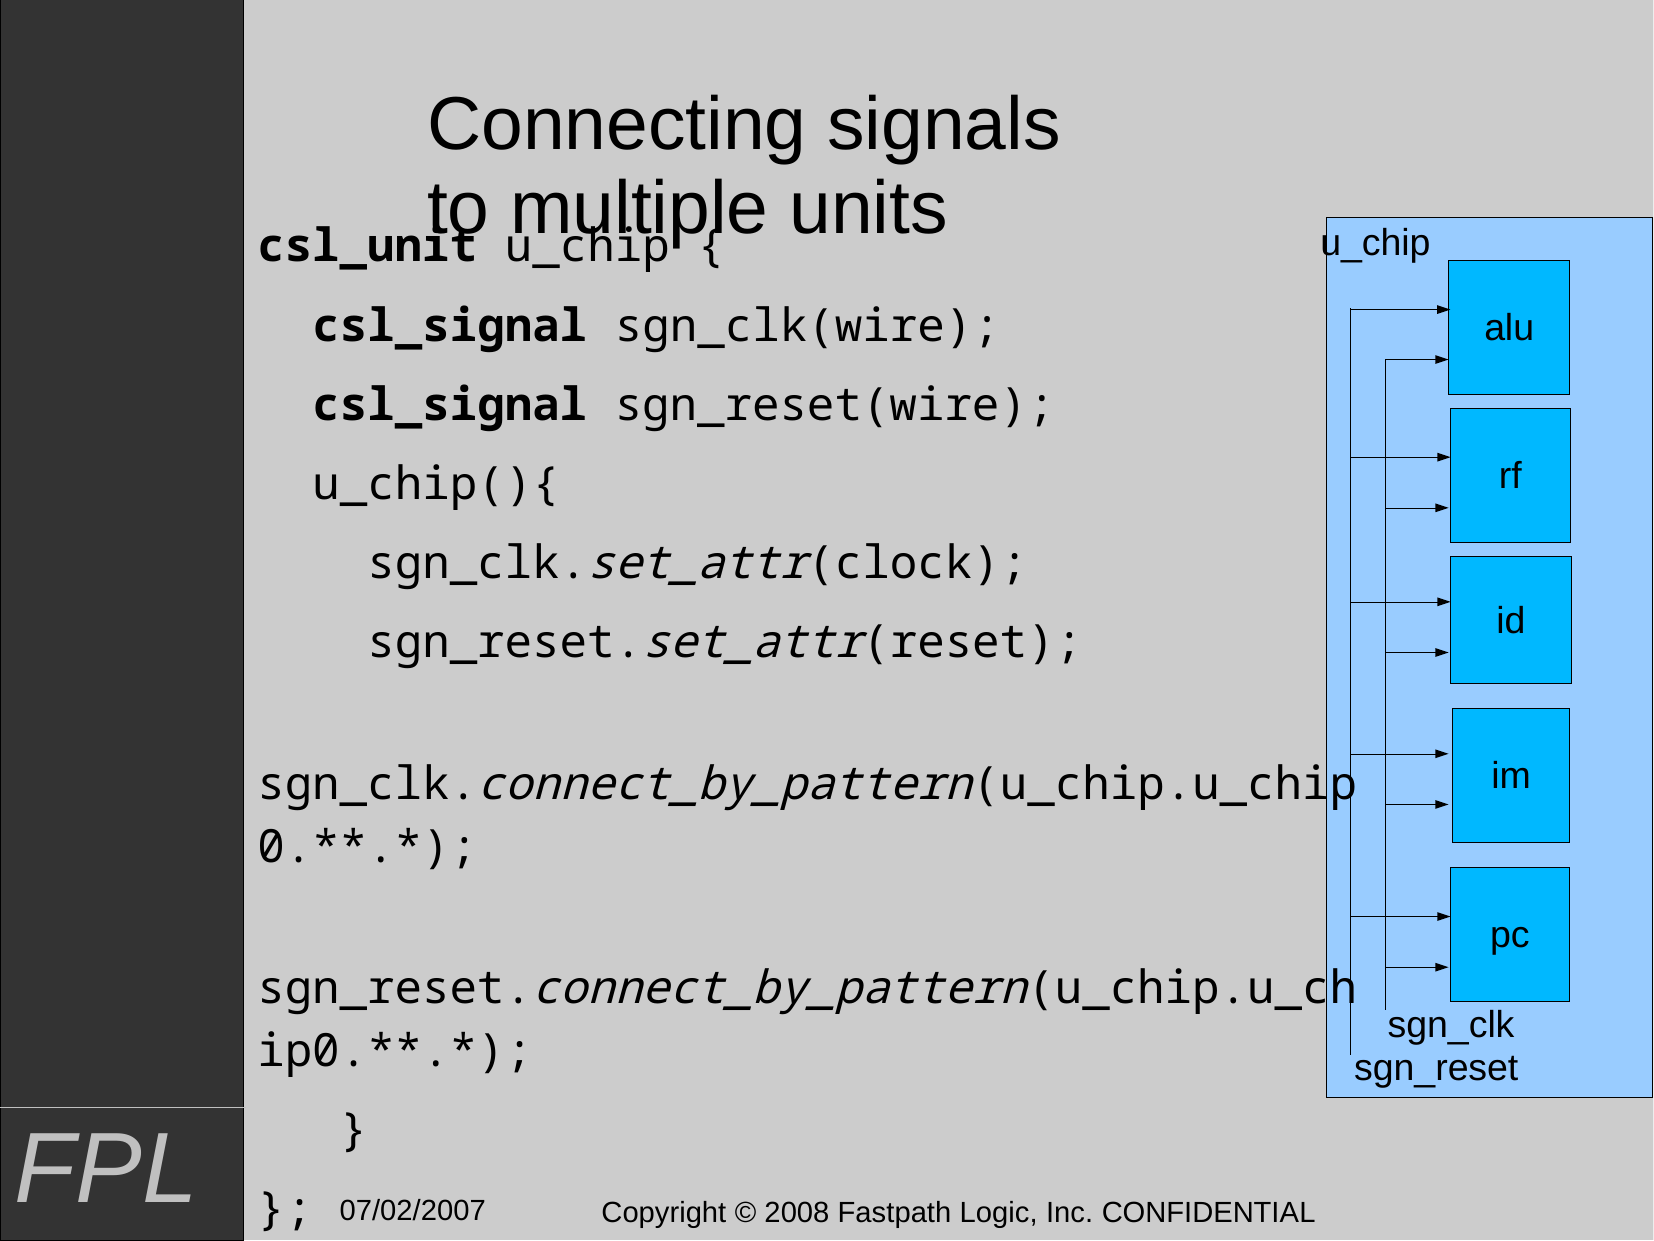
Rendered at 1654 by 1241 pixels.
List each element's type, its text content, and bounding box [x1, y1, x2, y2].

text_box [1386, 217, 1653, 1098]
text_box sgn_reset [1382, 1038, 1548, 1120]
subtitle csl_unit u_chip { csl_signal sgn_clk(wire); csl_signal sgn_reset(wire); u_chip(){ sgn_clk.set_attr(clock); sgn_reset.set_attr(reset); sgn_clk.connect_by_pattern(u_chip.u_chip0.**.*); sgn_reset.connect_by_pattern(u_chip.u_chip0.**.*); } }; [257, 272, 1382, 1179]
text_box rf [1450, 408, 1571, 543]
text_box [1382, 329, 1448, 457]
text_box u_chip [1305, 214, 1474, 329]
text_box alu [1448, 260, 1570, 395]
title Connecting signals to multiple units [426, 57, 1529, 272]
text_box pc [1450, 867, 1570, 1002]
text_box id [1450, 556, 1572, 684]
text_box [1386, 917, 1450, 996]
text_box sgn_clk [1382, 996, 1555, 1086]
text_box im [1452, 708, 1570, 843]
